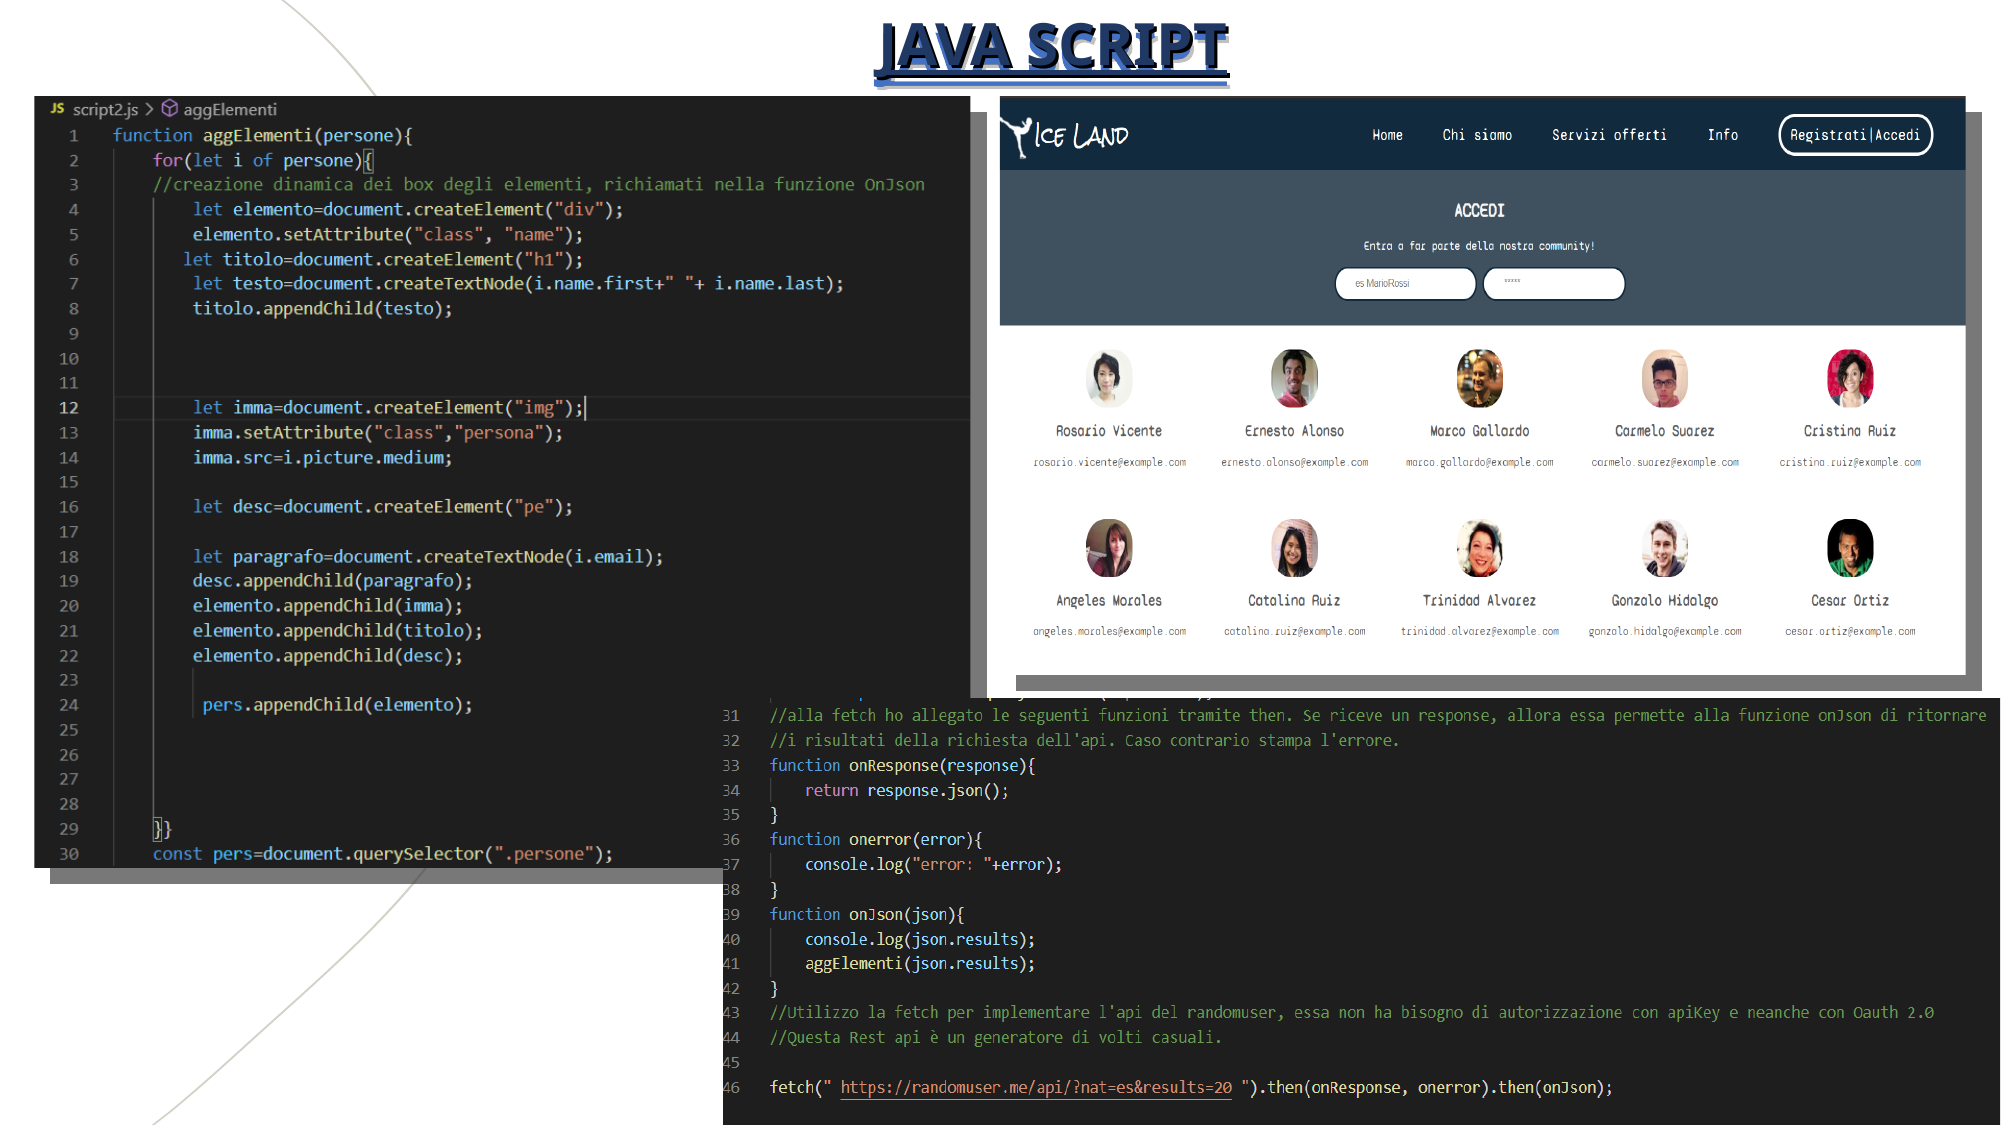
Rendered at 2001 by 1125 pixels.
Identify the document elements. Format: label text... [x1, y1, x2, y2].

picture [34, 96, 2000, 1125]
picture [999, 96, 1966, 675]
text_box JAVA SCRIPT [863, 0, 1304, 86]
